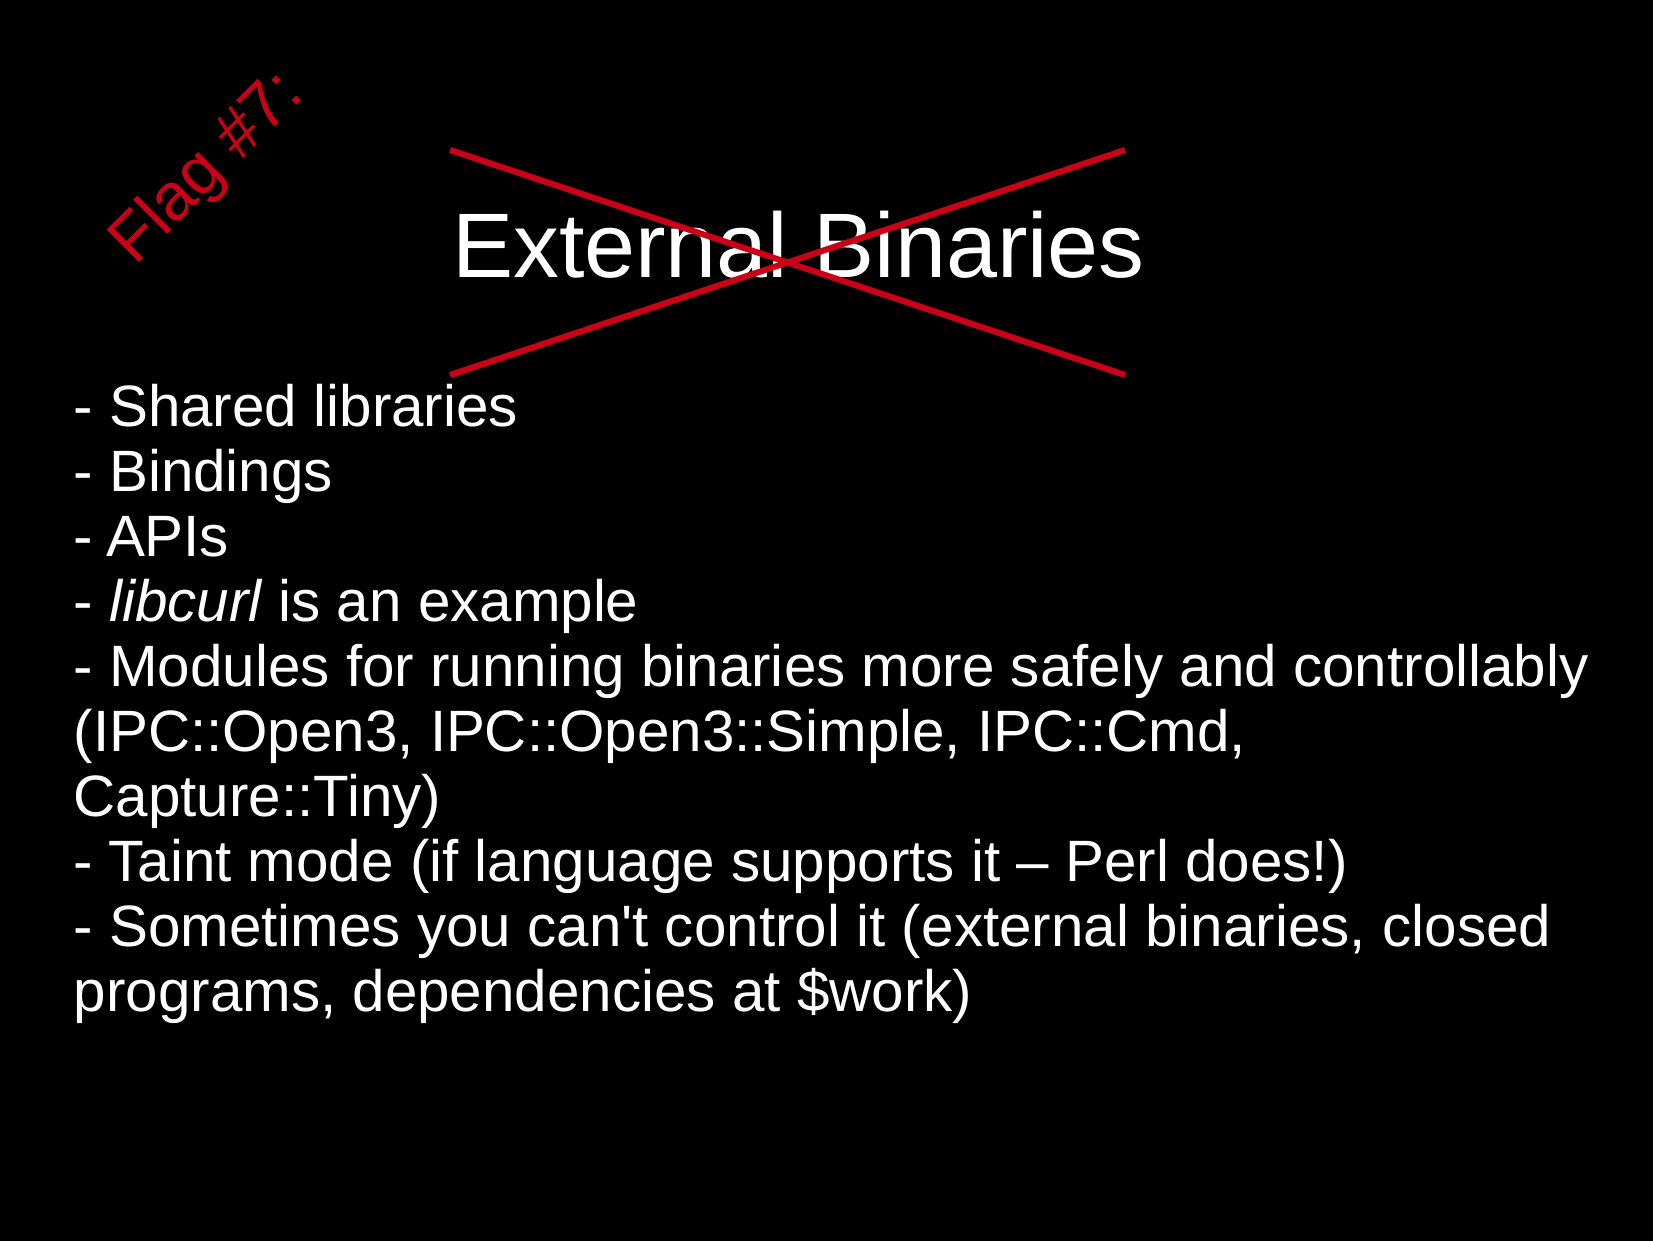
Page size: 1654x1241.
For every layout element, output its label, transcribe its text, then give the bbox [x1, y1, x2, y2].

text_box External Binaries [799, 187, 1160, 317]
text_box External Binaries [437, 187, 776, 317]
text_box External Binaries [574, 187, 1001, 259]
text_box Flag #7: [77, 40, 335, 298]
text_box External Binaries [637, 266, 938, 317]
text_box - Shared libraries - Bindings - APIs - libcurl is an example - Modules for running binaries more safely and controllably (IPC::Open3, IPC::Open3::Simple, IPC::Cmd, Capture::Tiny) - Taint mode (if language supports it – Perl does!) - Sometimes you can't control it (external binaries, closed programs, dependencies at $work) [58, 366, 1613, 1117]
